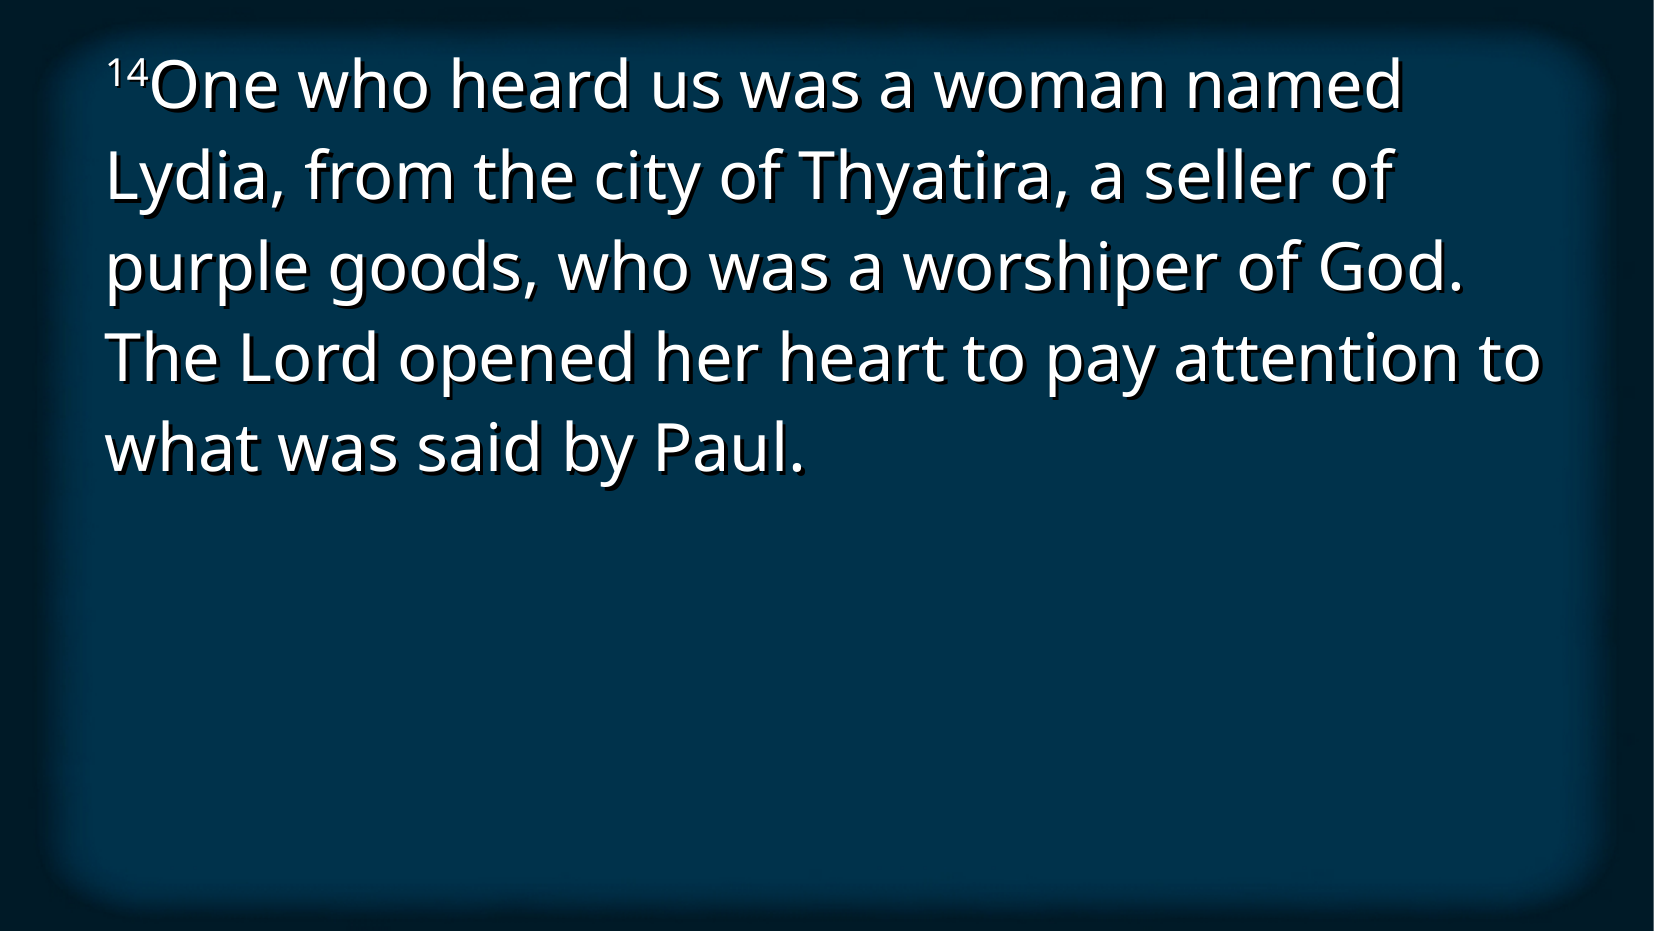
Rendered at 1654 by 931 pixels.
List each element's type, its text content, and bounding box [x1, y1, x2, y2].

text_box 14One who heard us was a woman named Lydia, from the city of Thyatira, a seller of purple goods, who was a worshiper of God. The Lord opened her heart to pay attention to what was said by Paul. [90, 30, 1561, 489]
picture [0, 0, 1654, 931]
